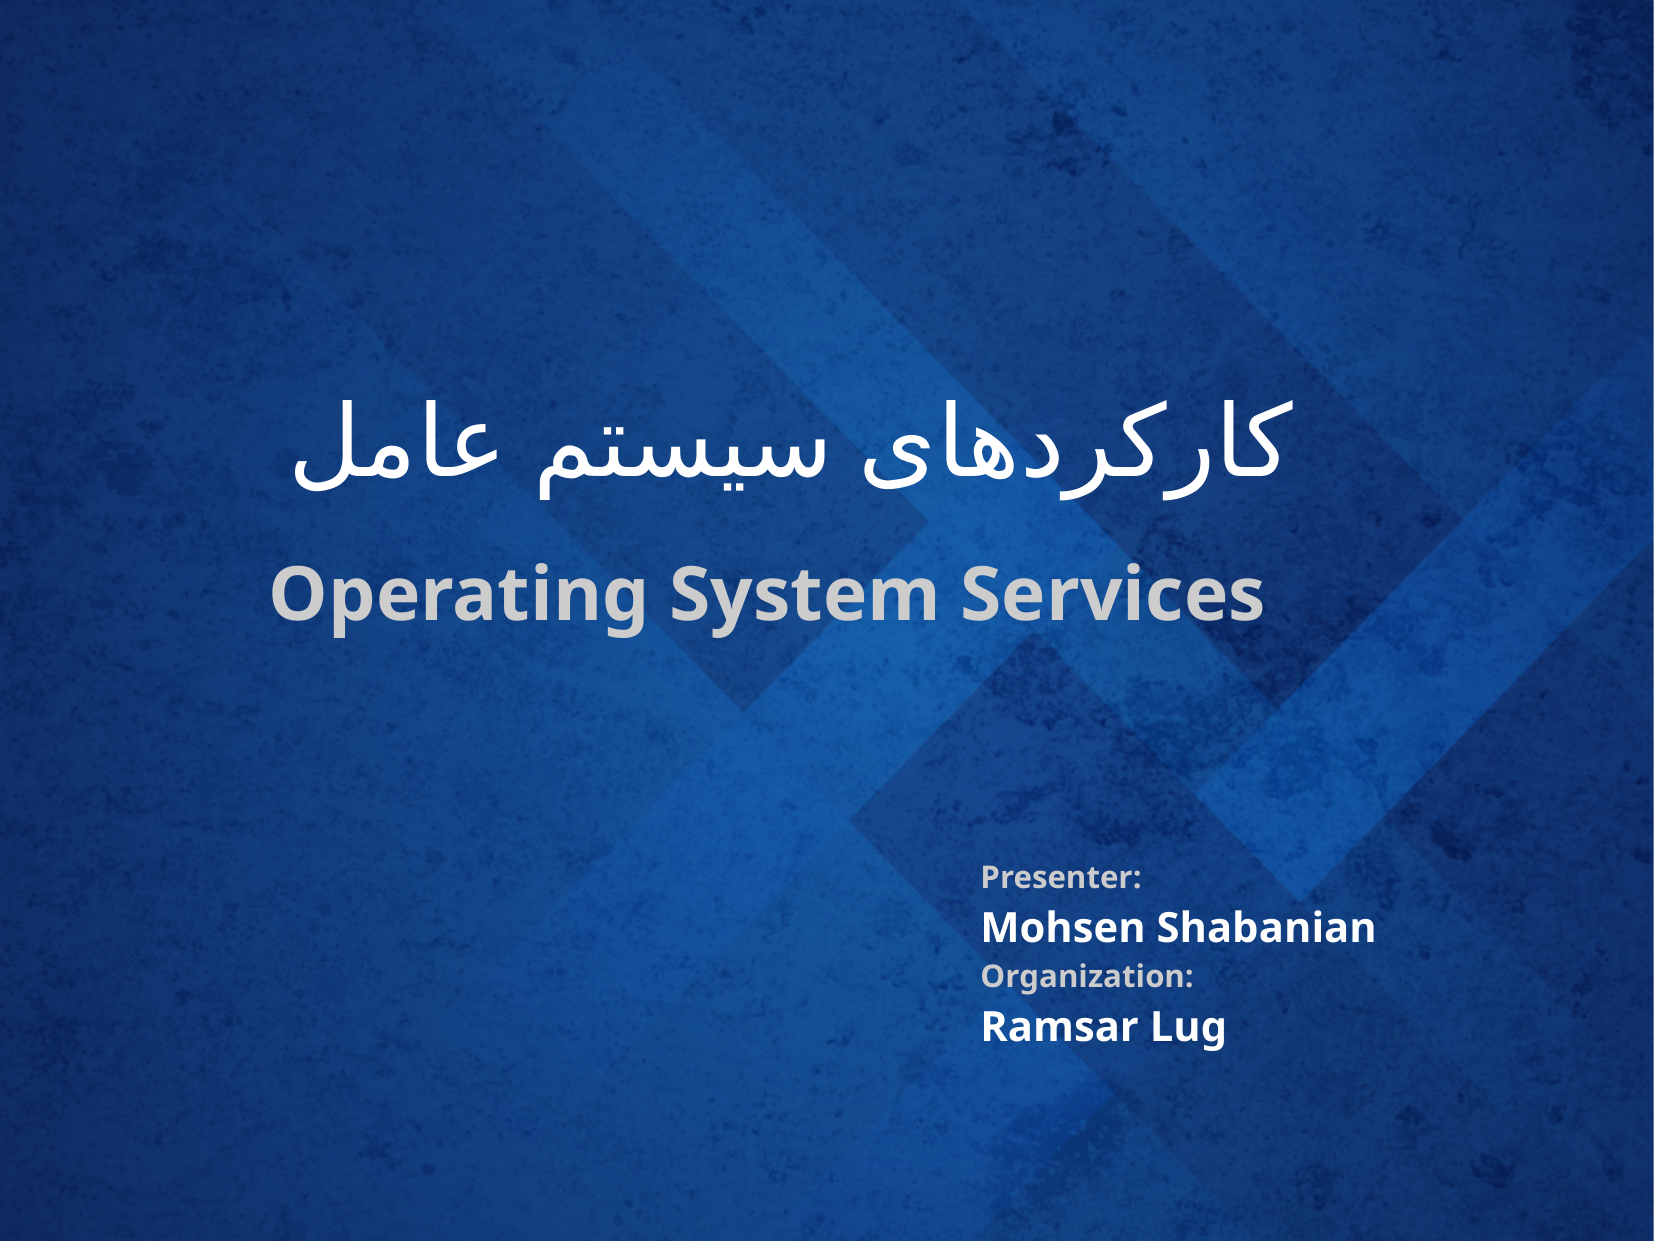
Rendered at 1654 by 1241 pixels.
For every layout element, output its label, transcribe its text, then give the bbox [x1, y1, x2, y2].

text_box Presenter: Mohsen Shabanian Organization: Ramsar Lug [980, 751, 1642, 1158]
picture [0, 0, 1654, 1241]
subtitle Operating System Services [194, 520, 1341, 662]
title کارکردهای سیستم عامل [194, 348, 1388, 556]
